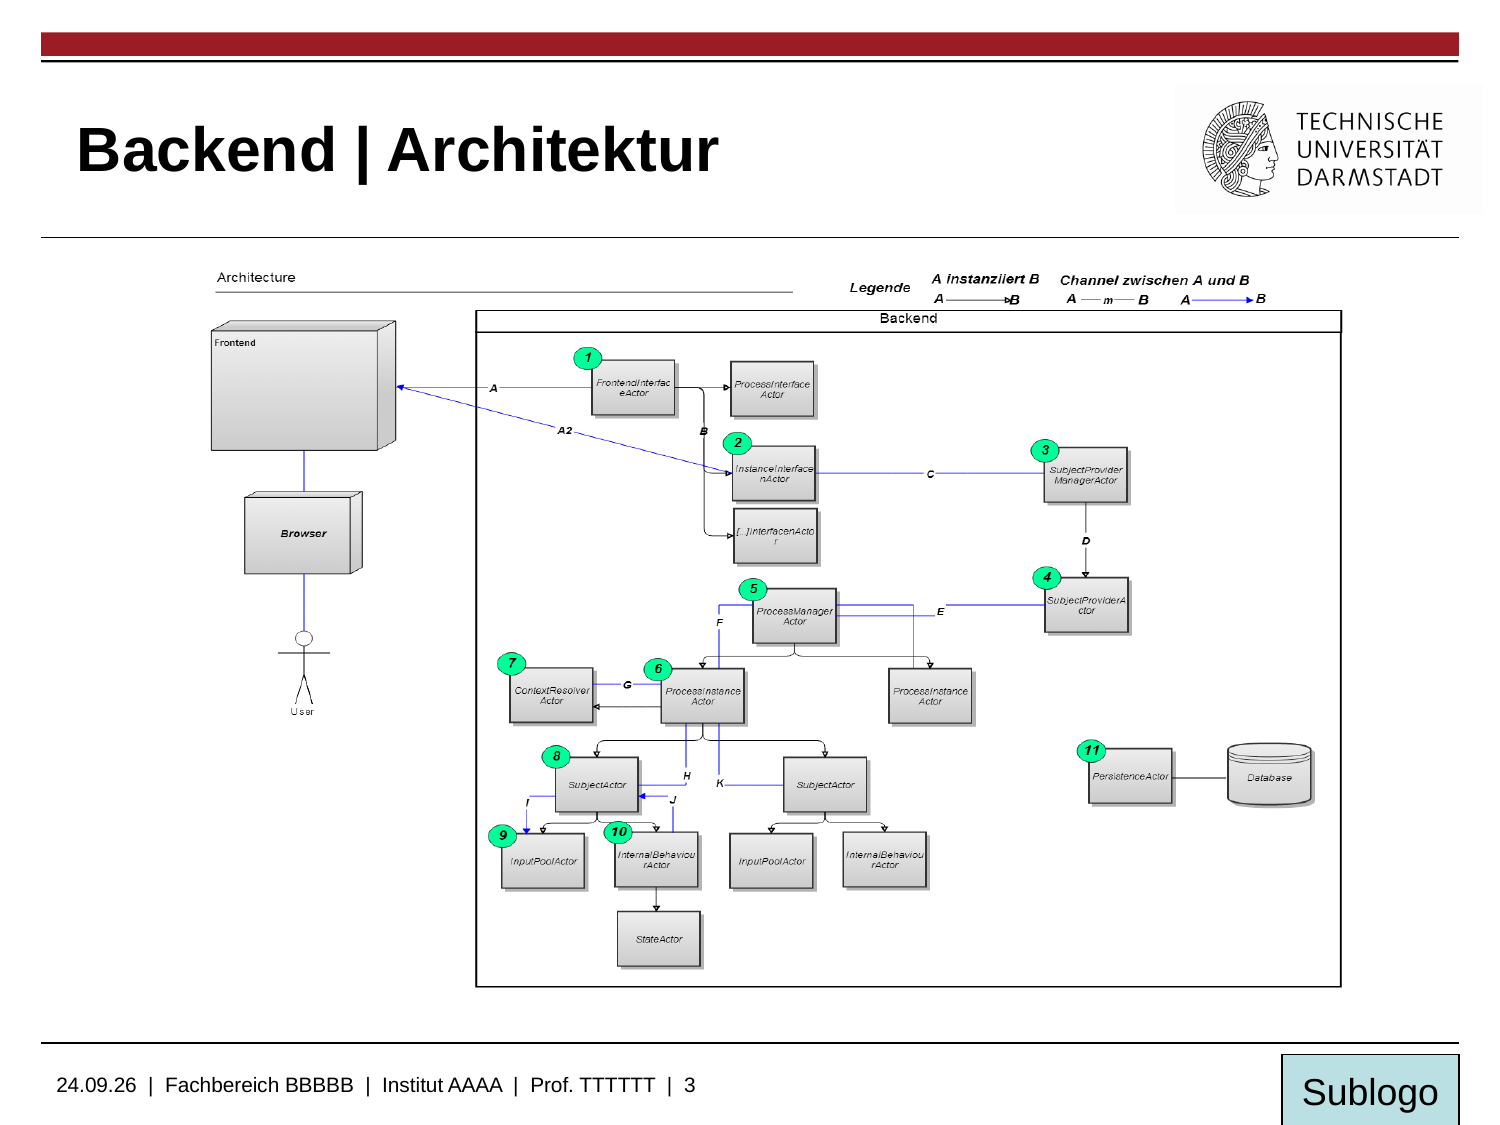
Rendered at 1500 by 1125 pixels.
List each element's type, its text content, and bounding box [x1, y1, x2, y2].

title Backend | Architektur [62, 101, 1152, 207]
picture [177, 265, 1359, 1001]
picture [1175, 84, 1483, 214]
